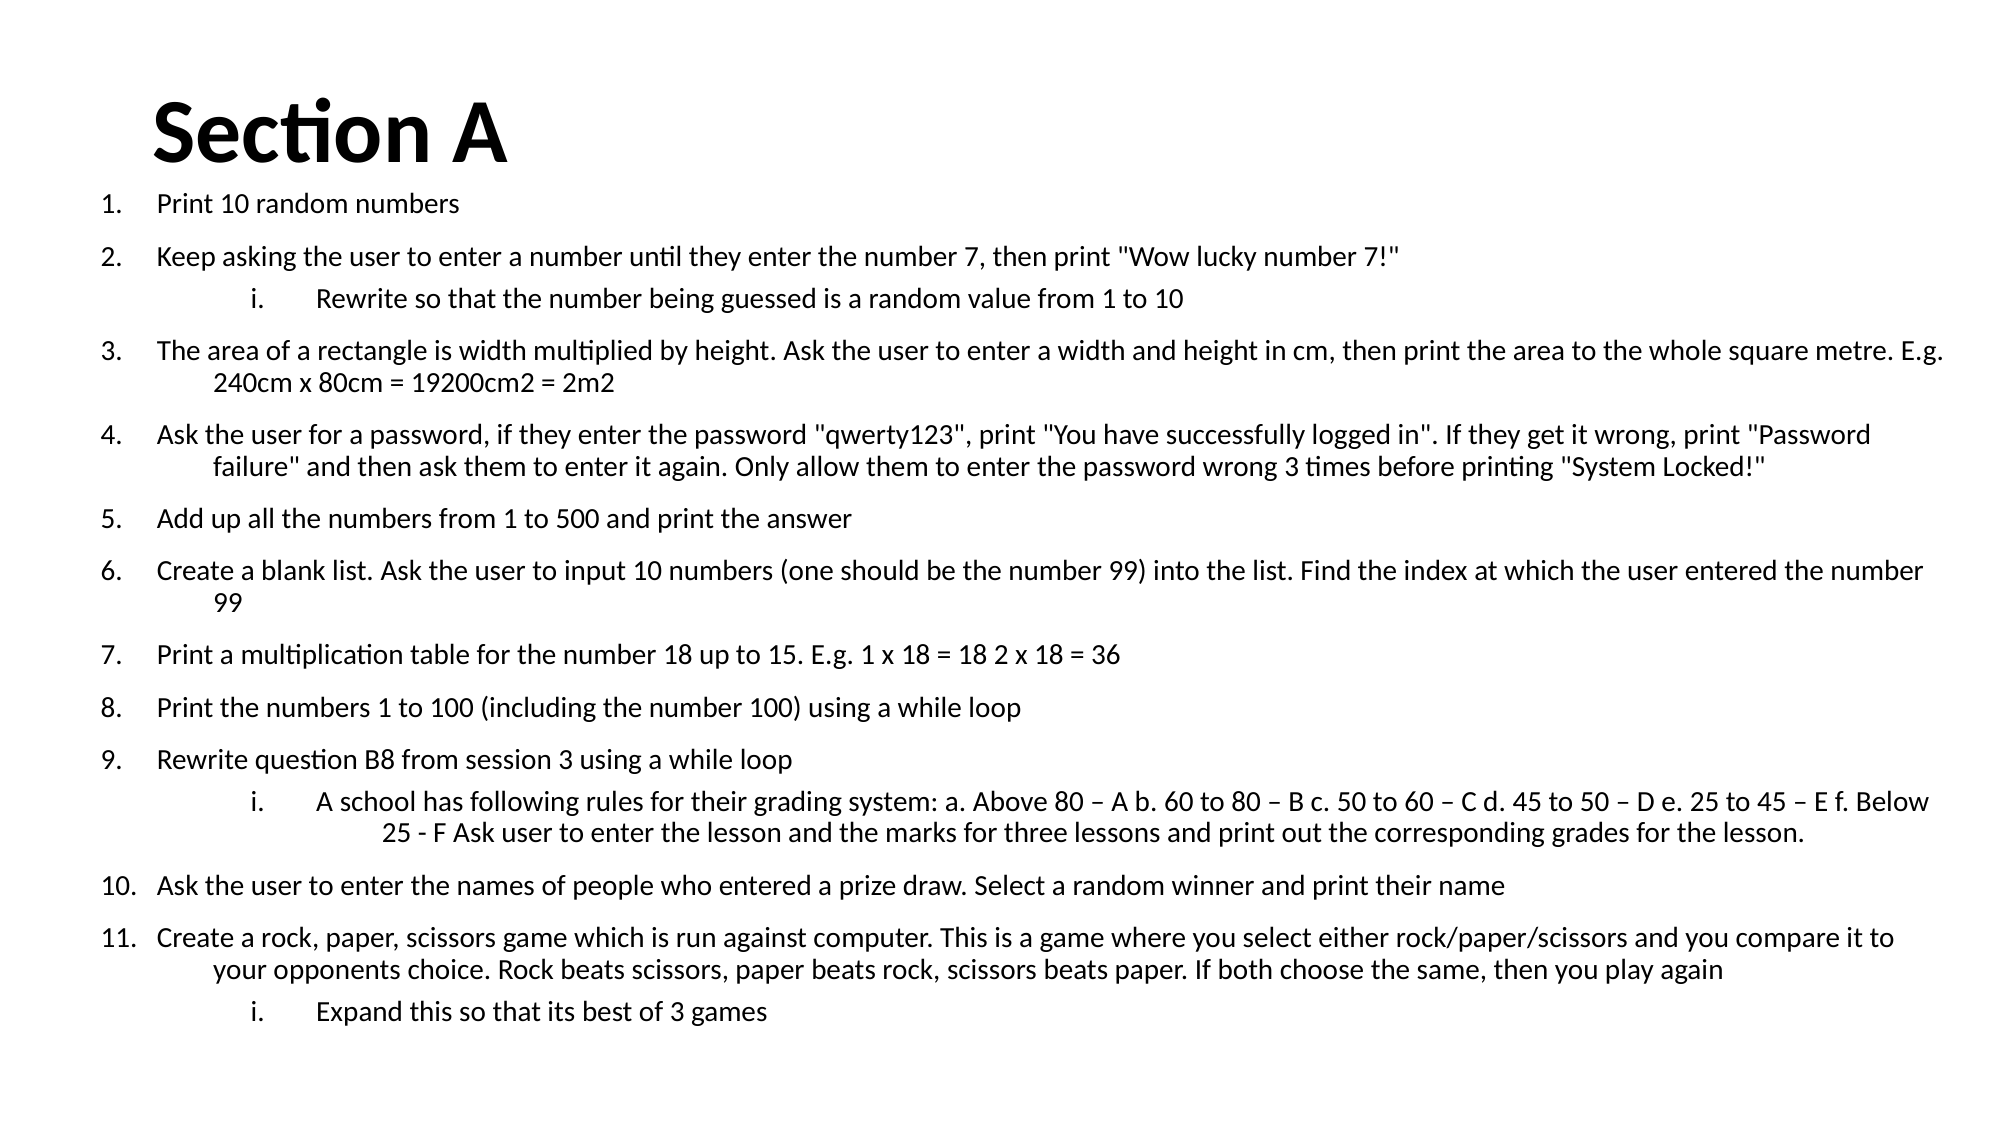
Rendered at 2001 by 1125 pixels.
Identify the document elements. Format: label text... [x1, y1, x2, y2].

list Print 10 random numbers Keep asking the user to enter a number until they enter the number 7, then print "Wow lucky number 7!" Rewrite so that the number being guessed is a random value from 1 to 10 The area of a rectangle is width multiplied by height. Ask the user to enter a width and height in cm, then print the area to the whole square metre. E.g. 240cm x 80cm = 19200cm2 = 2m2 Ask the user for a password, if they enter the password "qwerty123", print "You have successfully logged in". If they get it wrong, print "Password failure" and then ask them to enter it again. Only allow them to enter the password wrong 3 times before printing "System Locked!" Add up all the numbers from 1 to 500 and print the answer Create a blank list. Ask the user to input 10 numbers (one should be the number 99) into the list. Find the index at which the user entered the number 99 Print a multiplication table for the number 18 up to 15. E.g. 1 x 18 = 18 2 x 18 = 36 Print the numbers 1 to 100 (including the number 100) using a while loop Rewrite question B8 from session 3 using a while loop A school has following rules for their grading system: a. Above 80 – A b. 60 to 80 – B c. 50 to 60 – C d. 45 to 50 – D e. 25 to 45 – E f. Below 25 - F Ask user to enter the lesson and the marks for three lessons and print out the corresponding grades for the lesson. Ask the user to enter the names of people who entered a prize draw. Select a random winner and print their name Create a rock, paper, scissors game which is run against computer. This is a game where you select either rock/paper/scissors and you compare it to your opponents choice. Rock beats scissors, paper beats rock, scissors beats paper. If both choose the same, then you play again Expand this so that its best of 3 games [100, 184, 1951, 1077]
title Section A [137, 59, 1863, 184]
